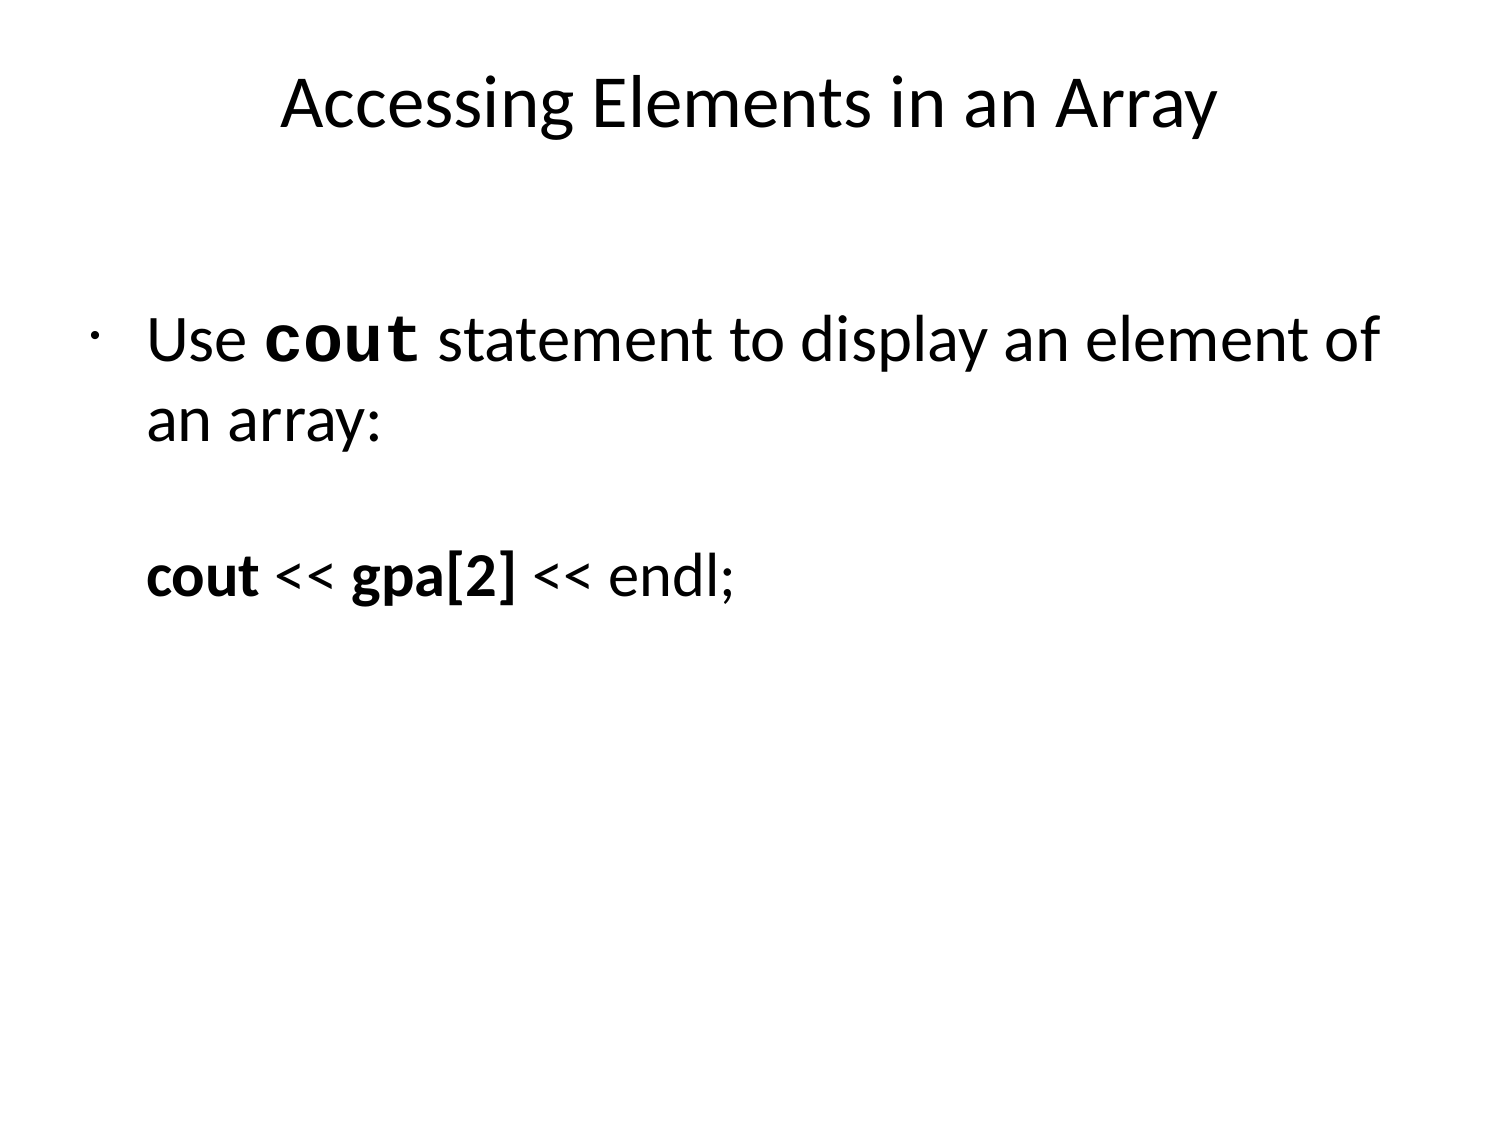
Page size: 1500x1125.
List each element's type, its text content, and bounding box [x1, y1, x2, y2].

list Use cout statement to display an element of an array: cout << gpa[2] << endl; [75, 287, 1463, 968]
title Accessing Elements in an Array [75, 45, 1425, 233]
